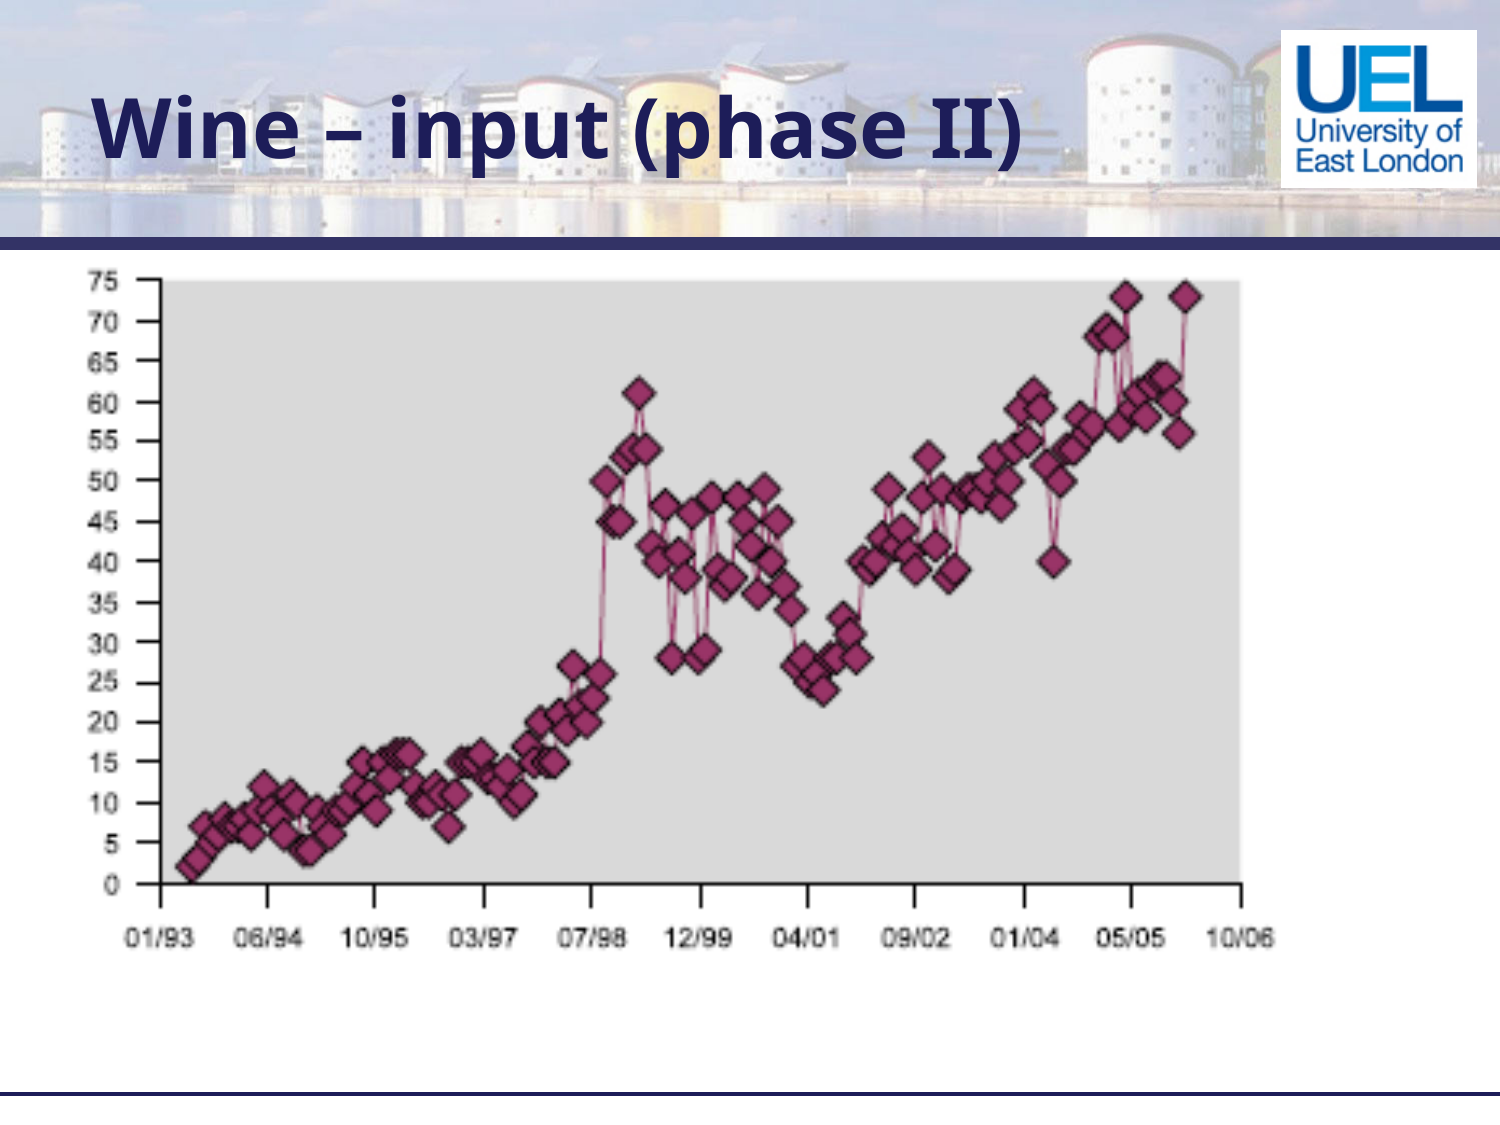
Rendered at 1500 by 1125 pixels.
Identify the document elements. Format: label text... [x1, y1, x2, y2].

picture [76, 253, 1299, 974]
title Wine – input (phase II) [76, 10, 1247, 241]
picture [0, 0, 1500, 237]
